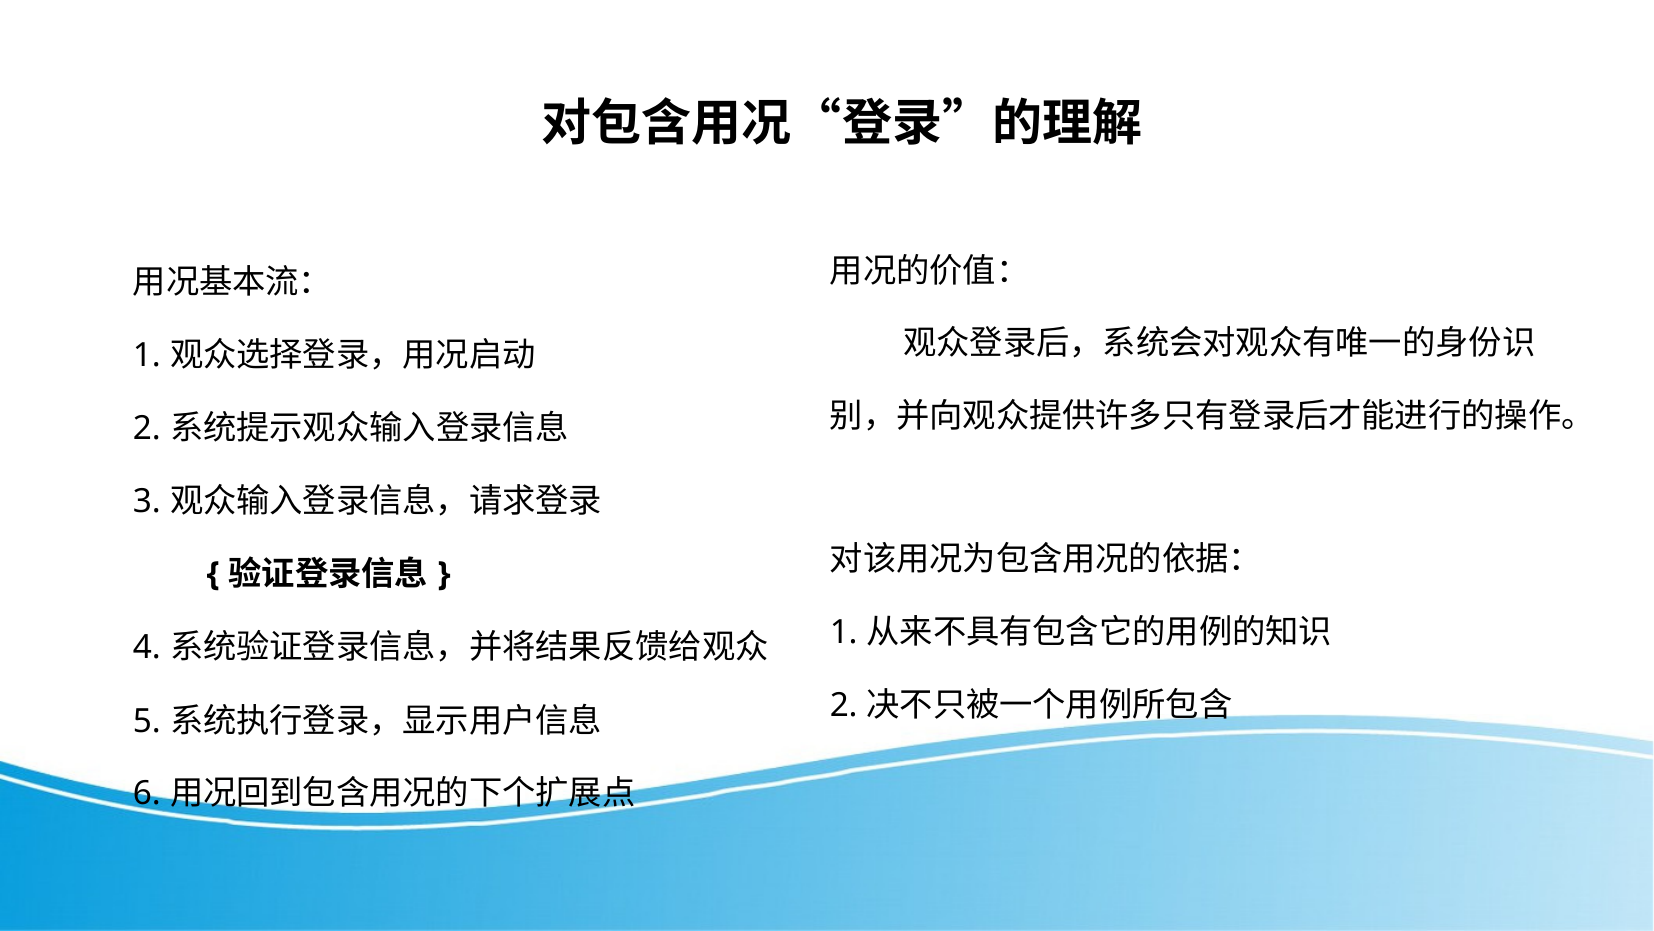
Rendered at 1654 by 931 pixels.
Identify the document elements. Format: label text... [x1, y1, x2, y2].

picture [0, 714, 1654, 931]
text_box 用况的价值： 观众登录后，系统会对观众有唯一的身份识 别，并向观众提供许多只有登录后才能进行的操作。 对该用况为包含用况的依据： 1.从来不具有包含它的用例的知识 2.决不只被一个用例所包含 [814, 236, 1619, 735]
text_box 对包含用况“登录”的理解 [514, 74, 1170, 166]
text_box 用况基本流： 1.观众选择登录，用况启动 2.系统提示观众输入登录信息 3.观众输入登录信息，请求登录 {验证登录信息} 4.系统验证登录信息，并将结果反馈给观众 5.系统执行登录，显示用户信息 6.用况回到包含用况的下个扩展点 [118, 248, 910, 867]
